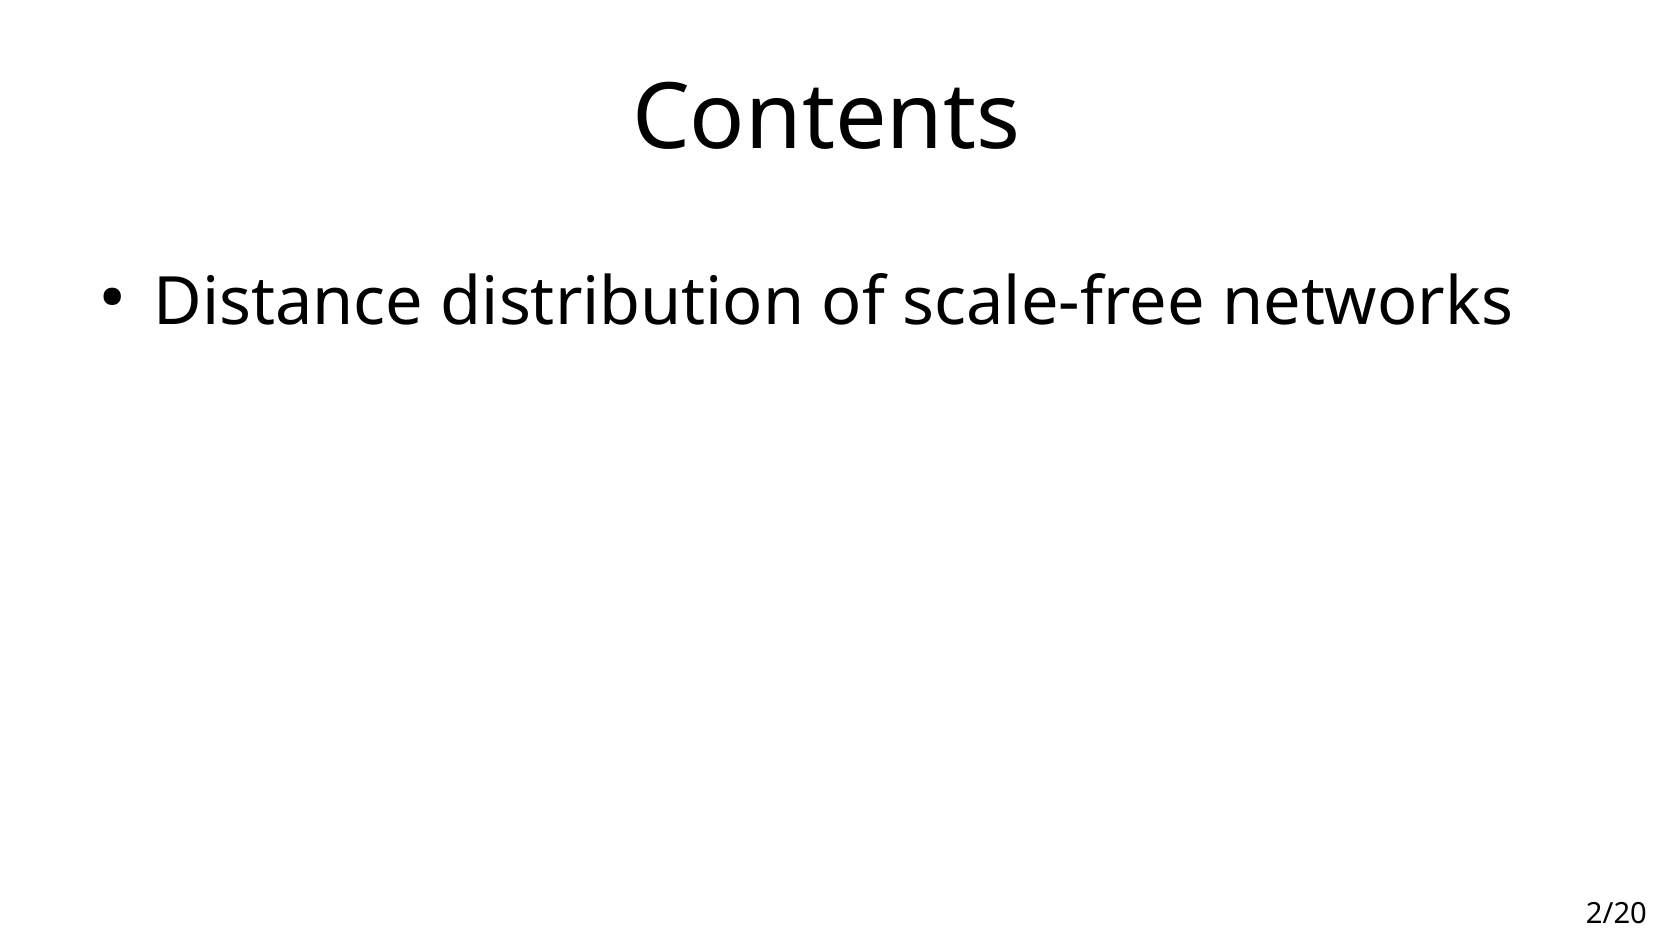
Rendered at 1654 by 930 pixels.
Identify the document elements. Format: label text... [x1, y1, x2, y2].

list Distance distribution of scale-free networks [82, 252, 1571, 793]
title Contents [82, 1, 1571, 225]
